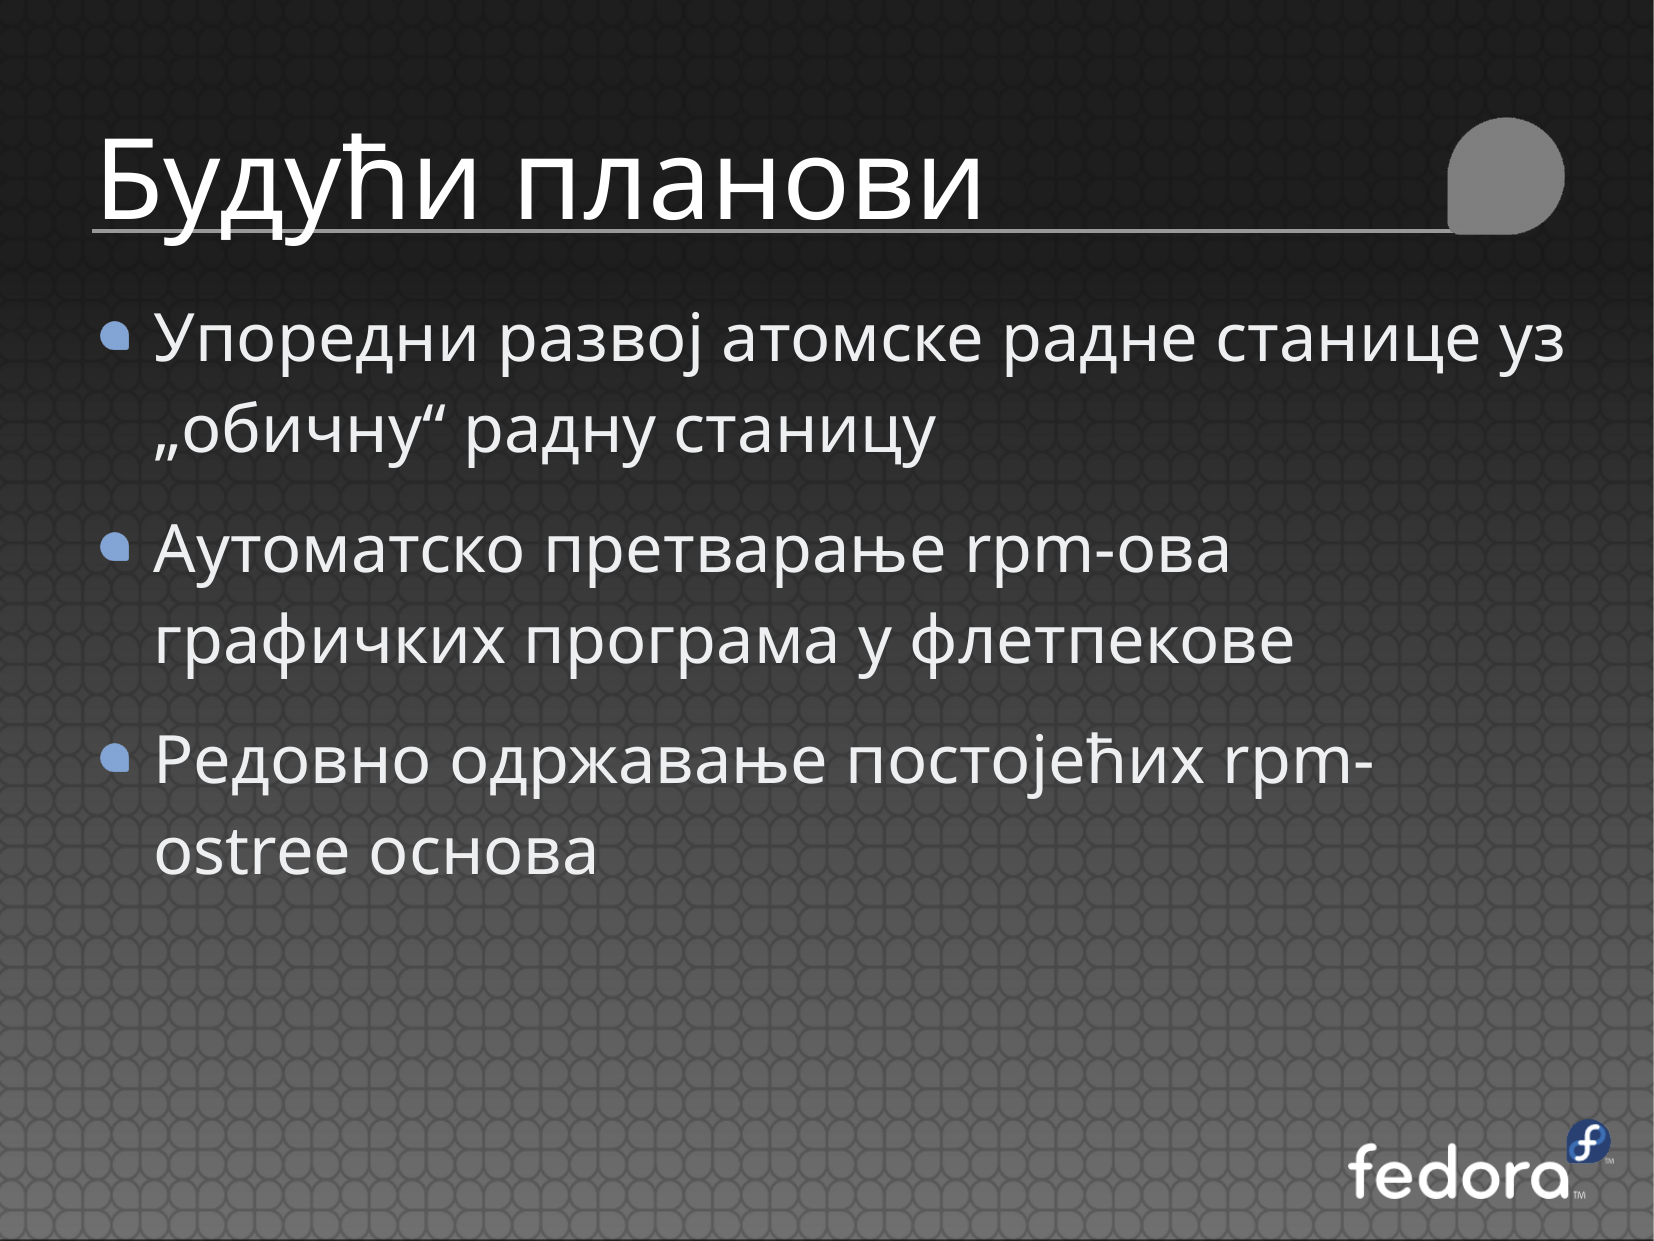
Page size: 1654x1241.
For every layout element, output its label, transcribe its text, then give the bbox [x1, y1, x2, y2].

list Упоредни развој атомске радне станице уз „обичну“ радну станицу Аутоматско претварање rpm-ова графичких програма у флетпекове Редовно одржавање постојећих rpm-ostree основа [82, 290, 1571, 1094]
picture [0, 0, 1654, 1241]
title Будући планови [94, 100, 1426, 251]
